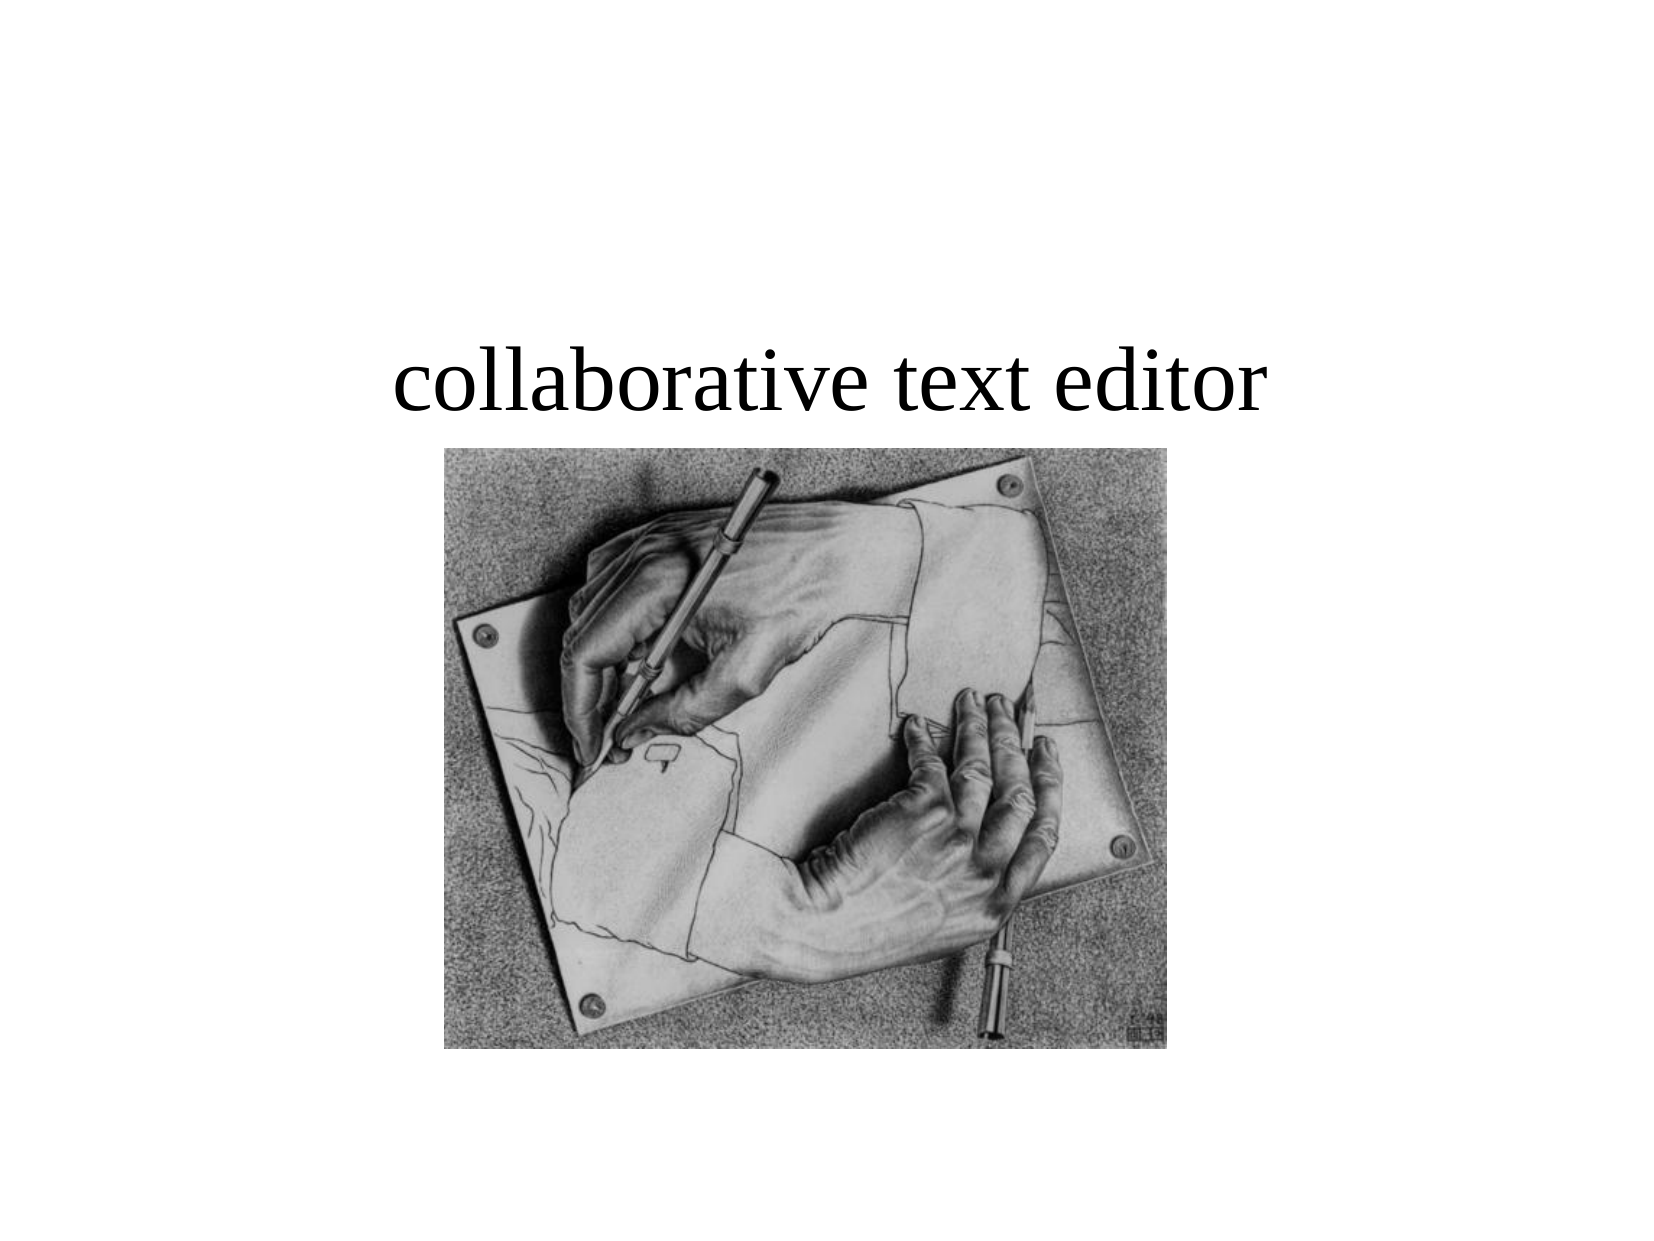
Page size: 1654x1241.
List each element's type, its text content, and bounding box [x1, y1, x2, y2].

title collaborative text editor [86, 275, 1576, 483]
picture [444, 448, 1167, 1049]
